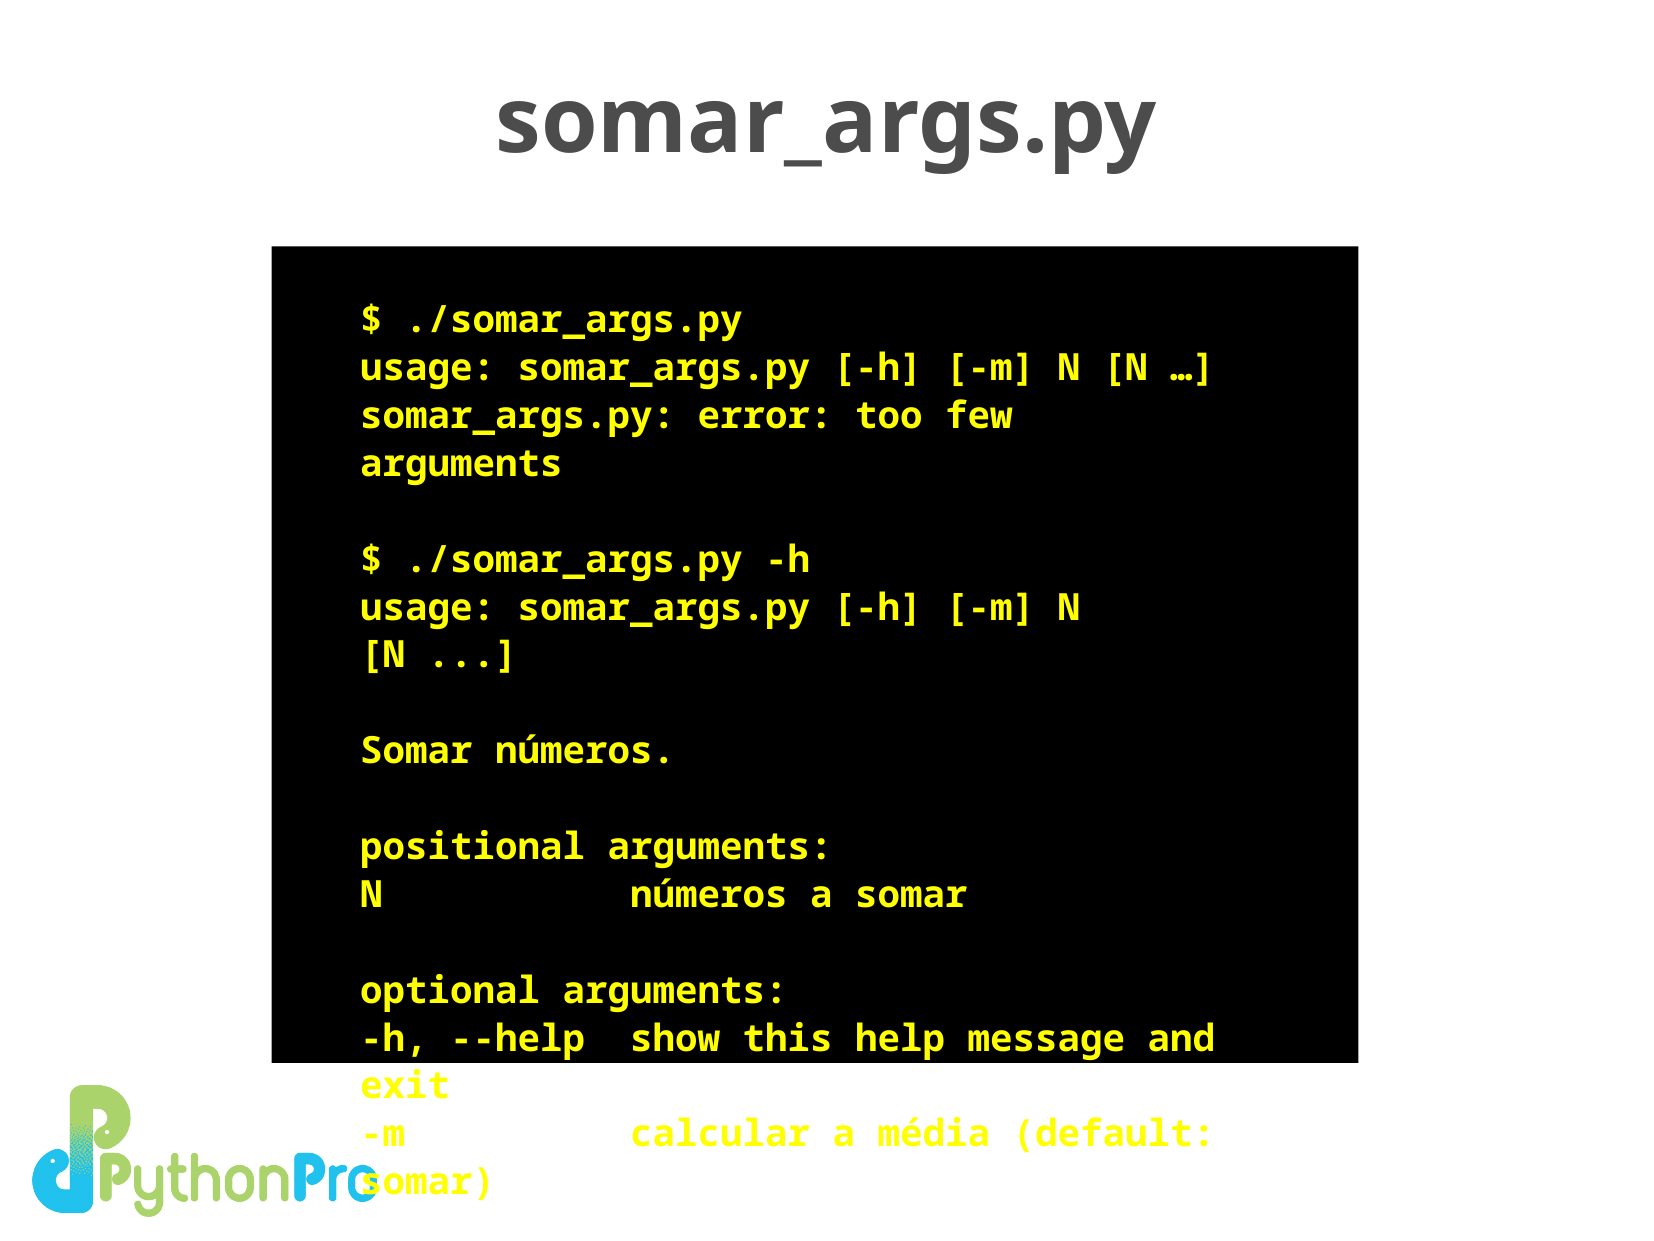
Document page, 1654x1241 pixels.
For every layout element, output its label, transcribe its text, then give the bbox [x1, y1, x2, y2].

text_box [100, 175, 1654, 1063]
picture [32, 1085, 377, 1217]
text_box $ ./somar_args.py usage: somar_args.py [-h] [-m] N [N …] somar_args.py: error: too few arguments $ ./somar_args.py -h usage: somar_args.py [-h] [-m] N [N ...] Somar números. positional arguments: N números a somar optional arguments: -h, --help show this help message and exit -m calcular a média (default: somar) [330, 292, 1217, 993]
picture [367, 1089, 377, 1094]
picture [369, 1178, 377, 1183]
title somar_args.py [82, 13, 1571, 222]
